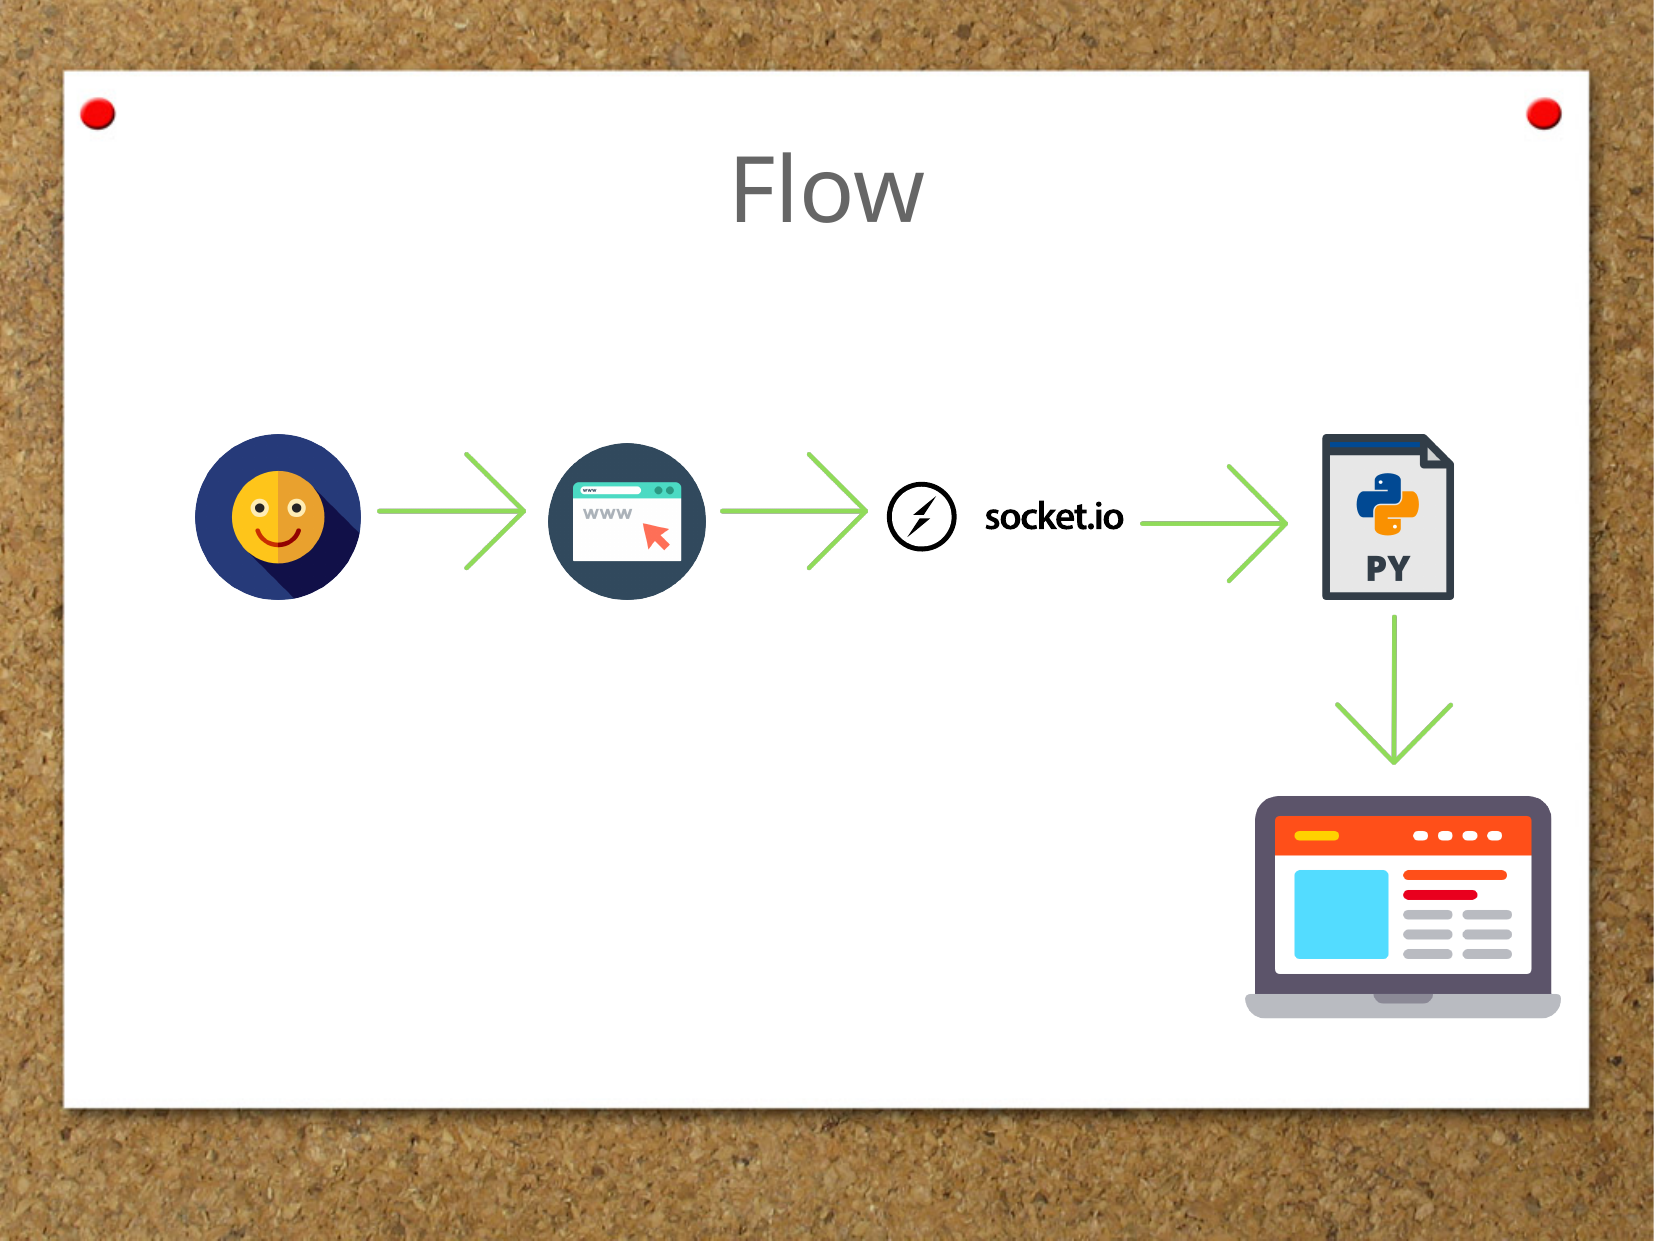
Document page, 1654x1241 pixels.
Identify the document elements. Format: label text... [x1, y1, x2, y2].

picture [0, 0, 1654, 1241]
title Flow [82, 83, 1571, 291]
